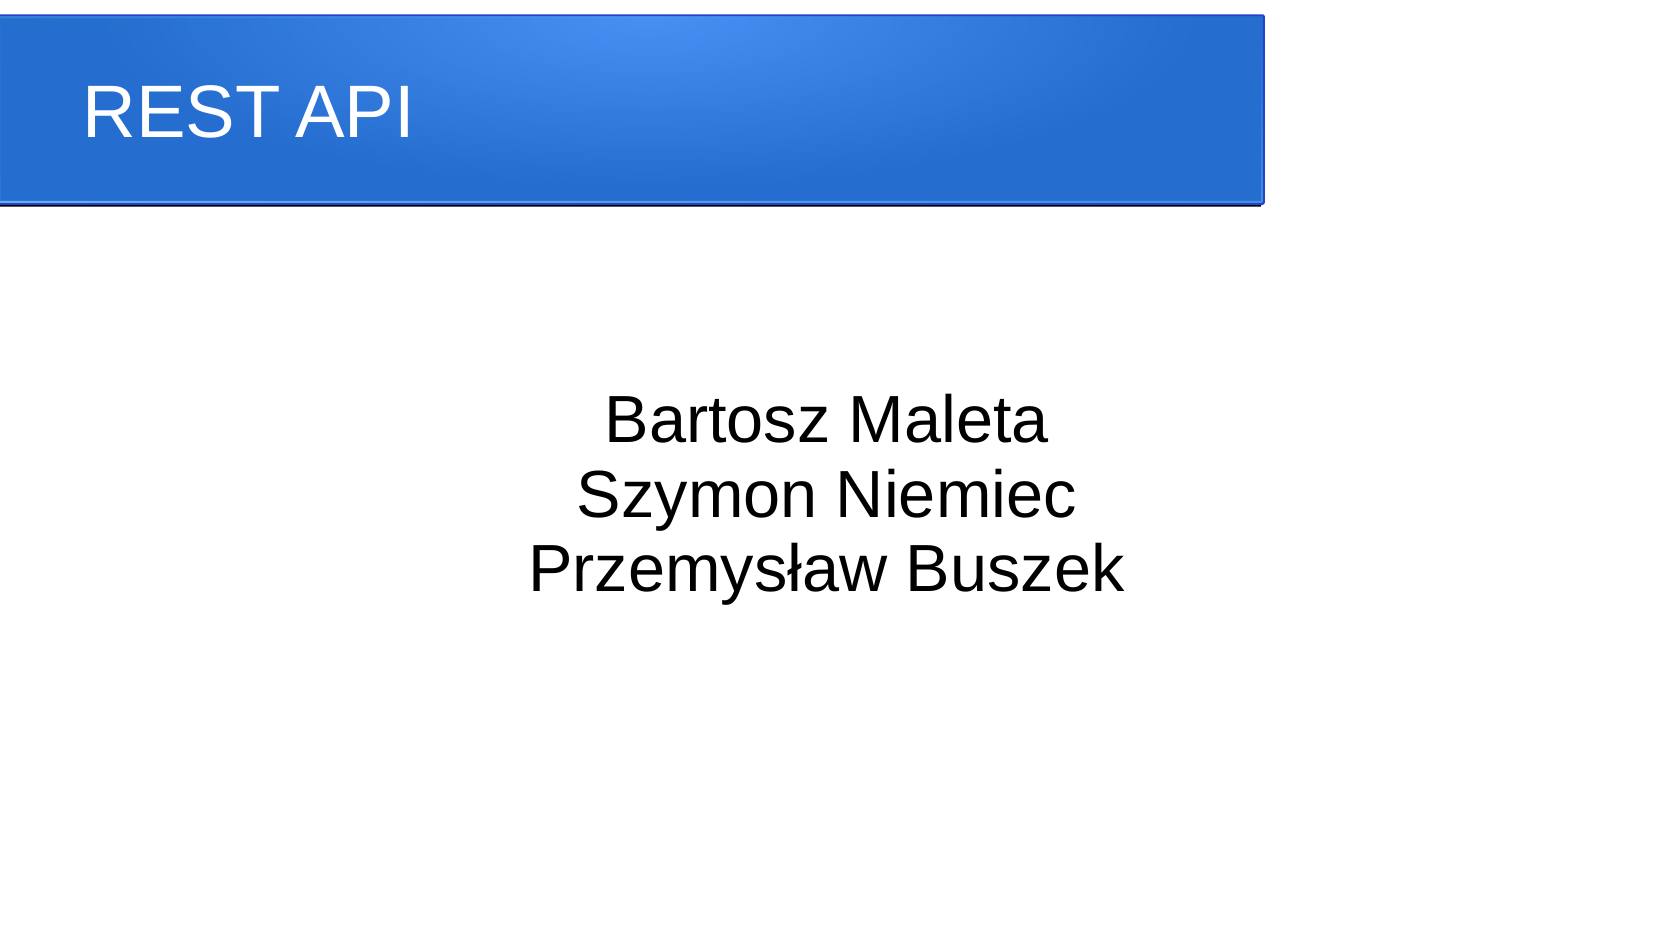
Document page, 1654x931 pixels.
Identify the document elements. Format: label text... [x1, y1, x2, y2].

subtitle Bartosz Maleta Szymon Niemiec Przemysław Buszek [82, 224, 1571, 764]
title REST API [82, 35, 1235, 189]
